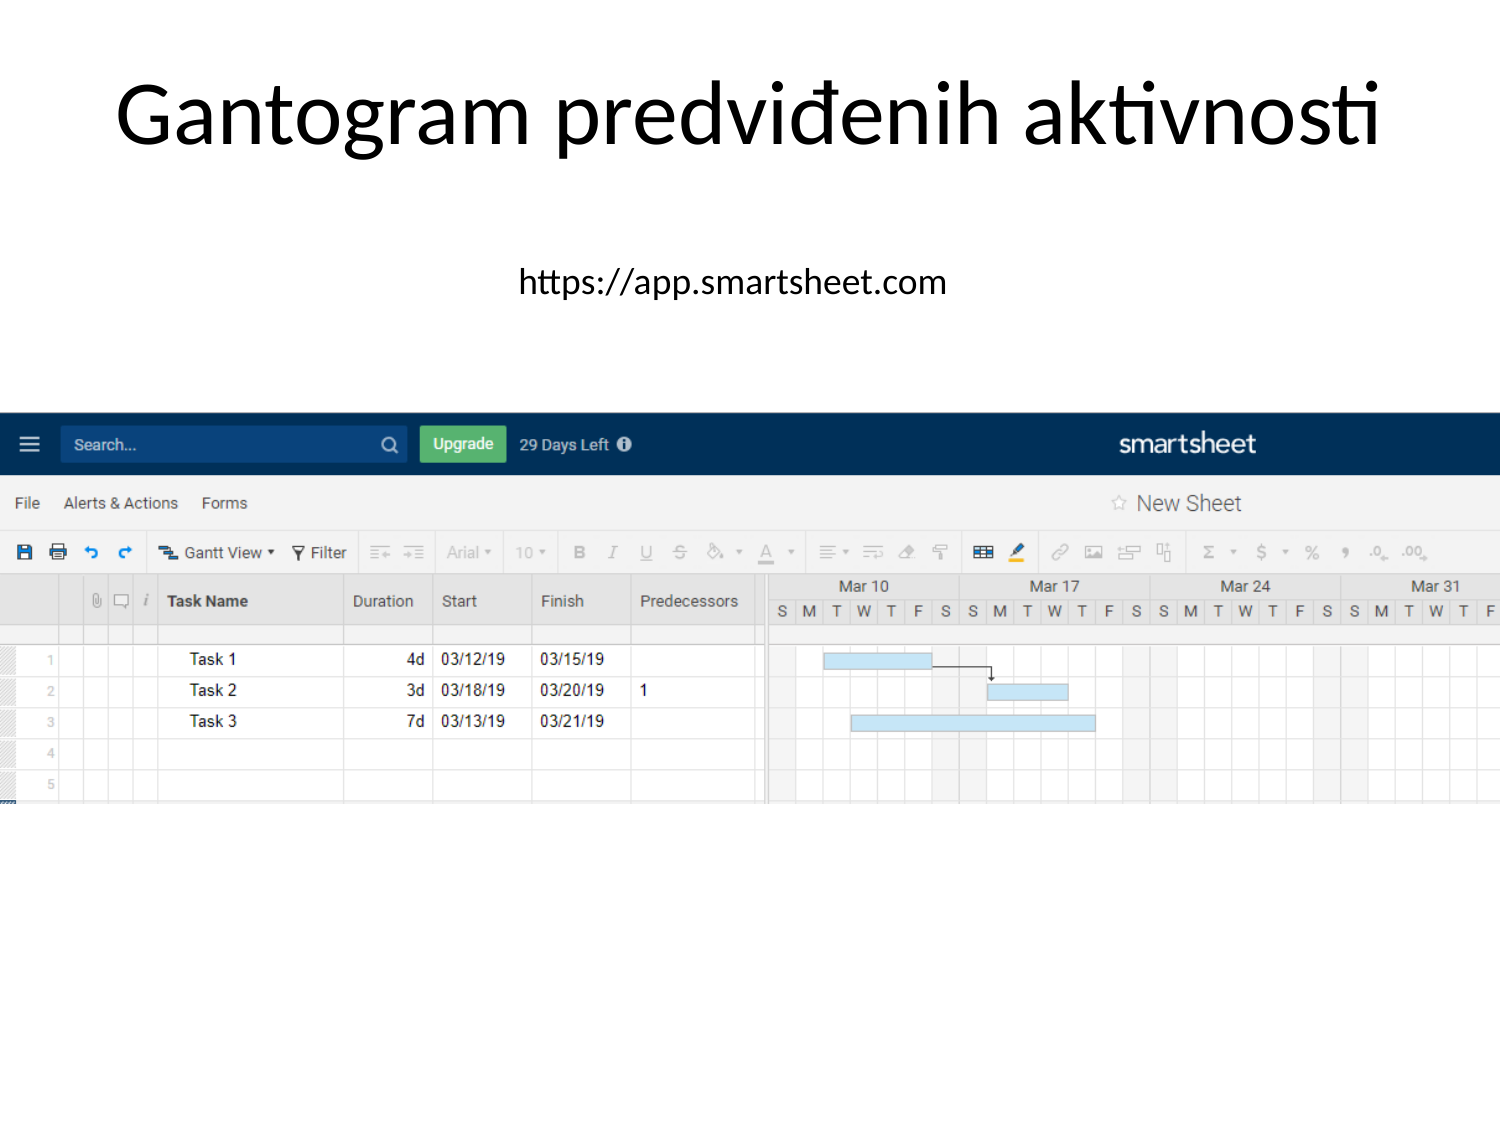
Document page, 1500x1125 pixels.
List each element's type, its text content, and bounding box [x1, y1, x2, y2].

text_box https://app.smartsheet.com [62, 249, 1413, 310]
title Gantogram predviđenih aktivnosti [75, 45, 1425, 233]
picture [0, 412, 1500, 804]
